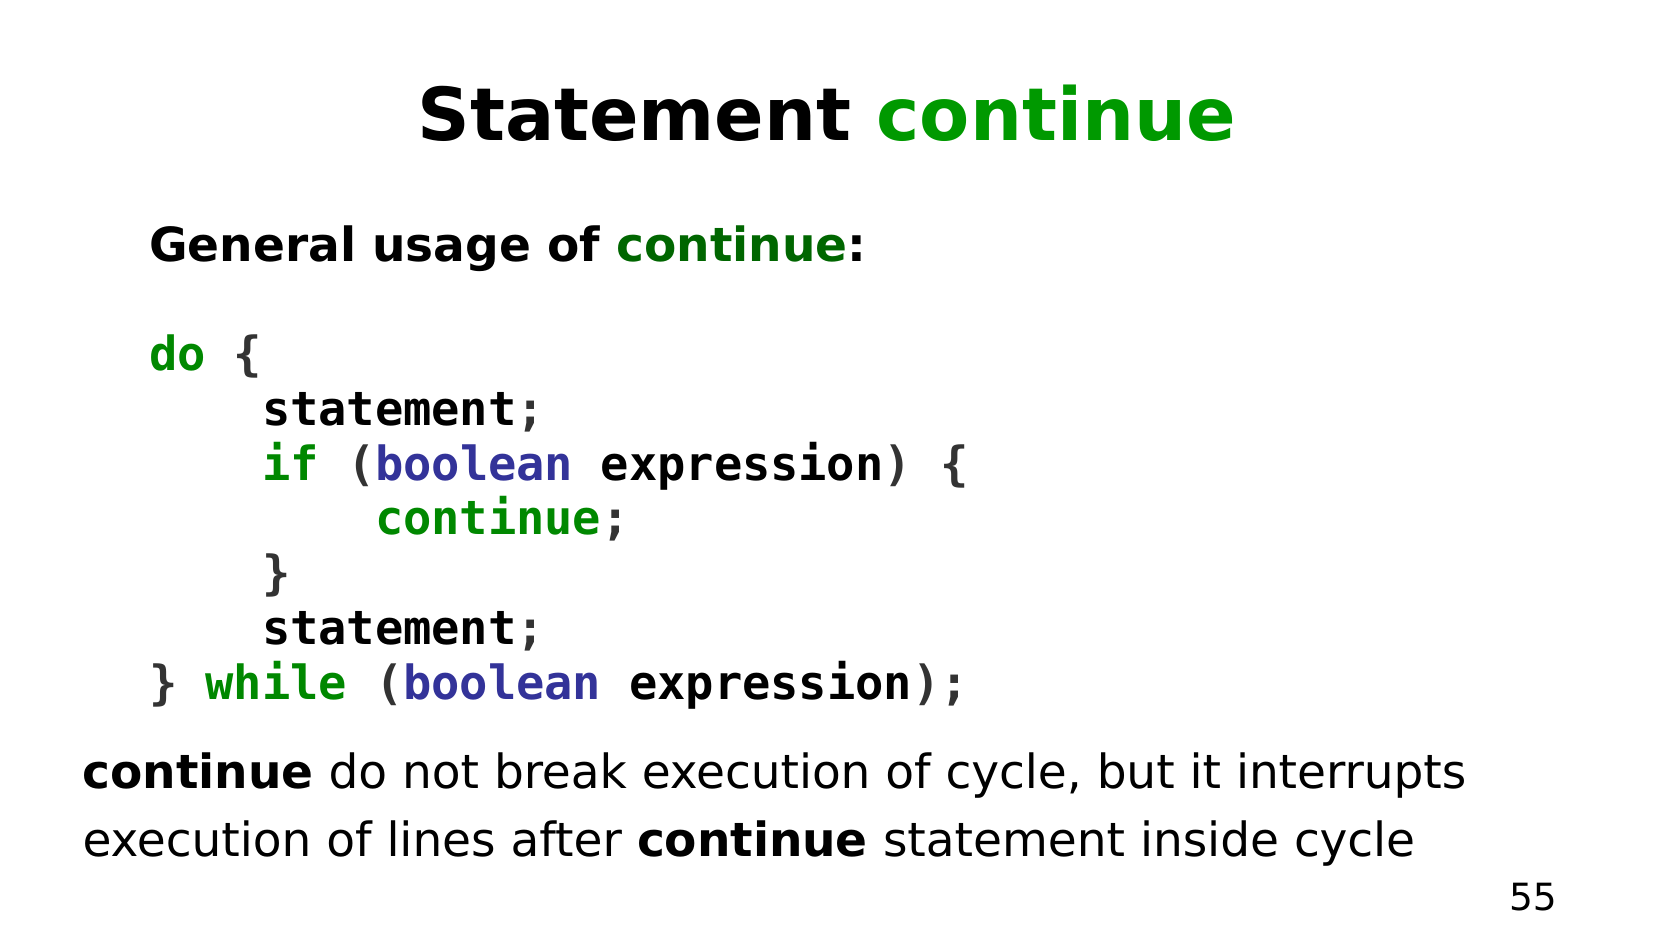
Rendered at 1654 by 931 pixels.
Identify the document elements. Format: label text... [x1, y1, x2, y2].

list General usage of continue: do { statement; if (boolean expression) { continue; } statement; } while (boolean expression); continue do not break execution of cycle, but it interrupts execution of lines after continue statement inside cycle [82, 217, 1538, 877]
title Statement continue [82, 37, 1571, 193]
